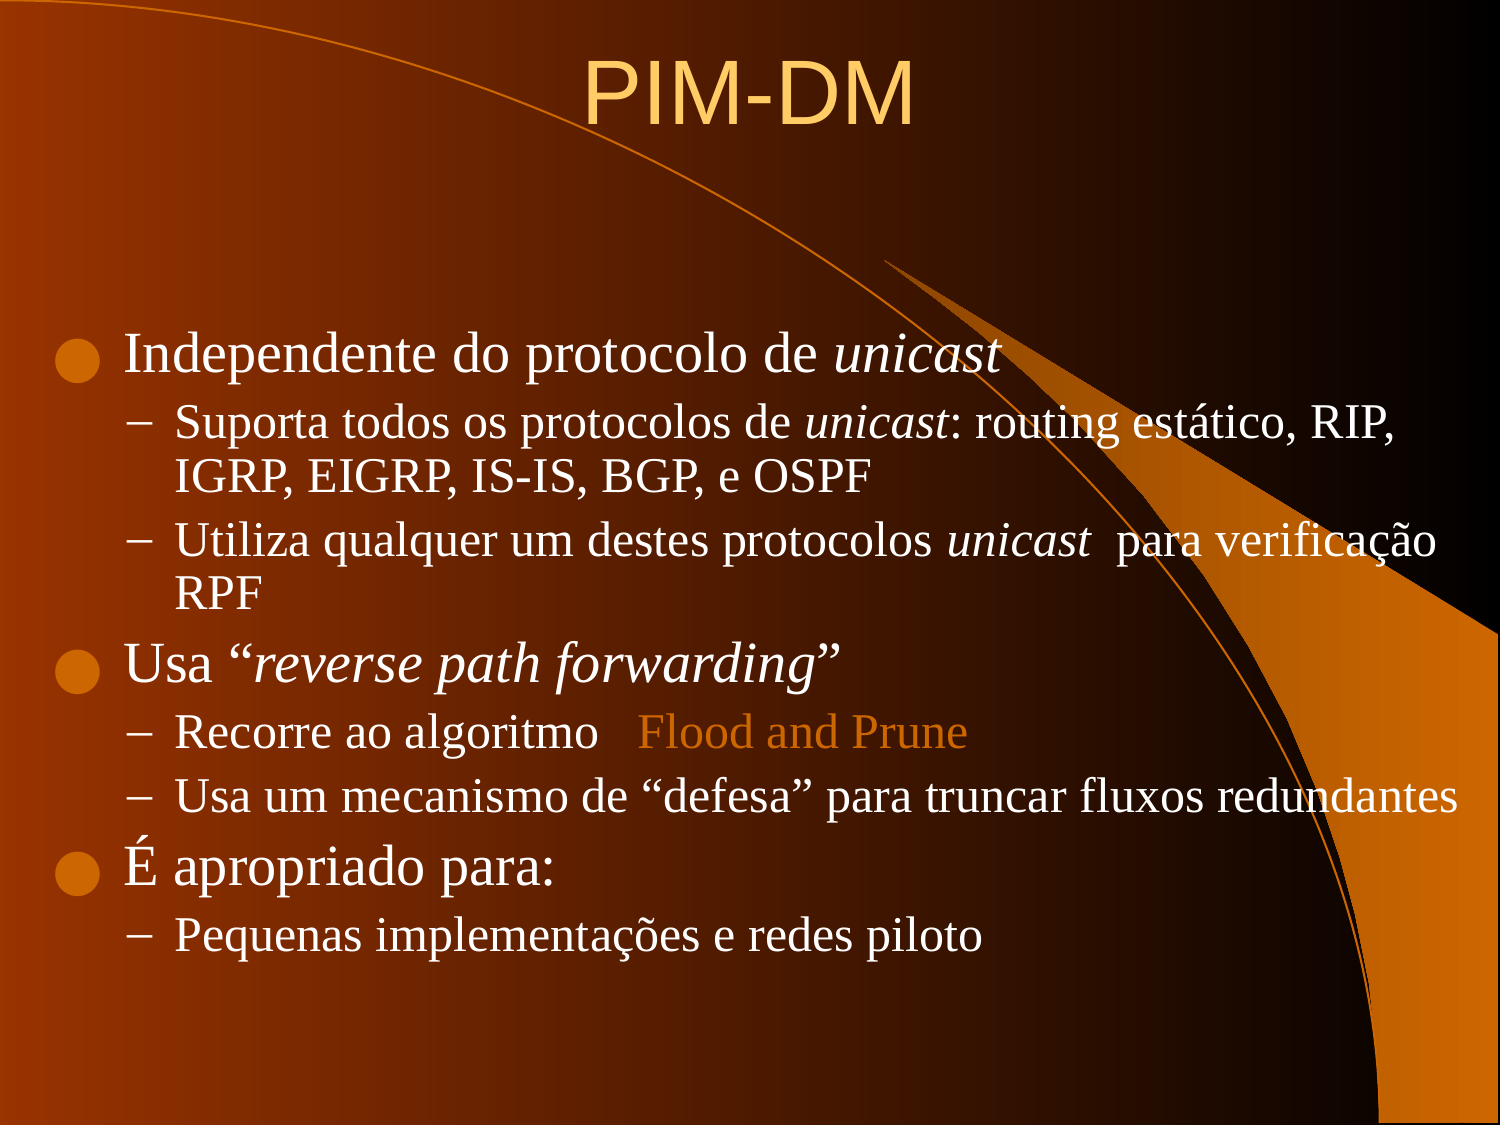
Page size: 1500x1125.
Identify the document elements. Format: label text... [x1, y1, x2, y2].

list Independente do protocolo de unicast Suporta todos os protocolos de unicast: routing estático, RIP, IGRP, EIGRP, IS-IS, BGP, e OSPF Utiliza qualquer um destes protocolos unicast para verificação RPF Usa “reverse path forwarding” Recorre ao algoritmo Flood and Prune Usa um mecanismo de “defesa” para truncar fluxos redundantes É apropriado para: Pequenas implementações e redes piloto [37, 314, 1475, 932]
title PIM-DM [24, 24, 1475, 188]
